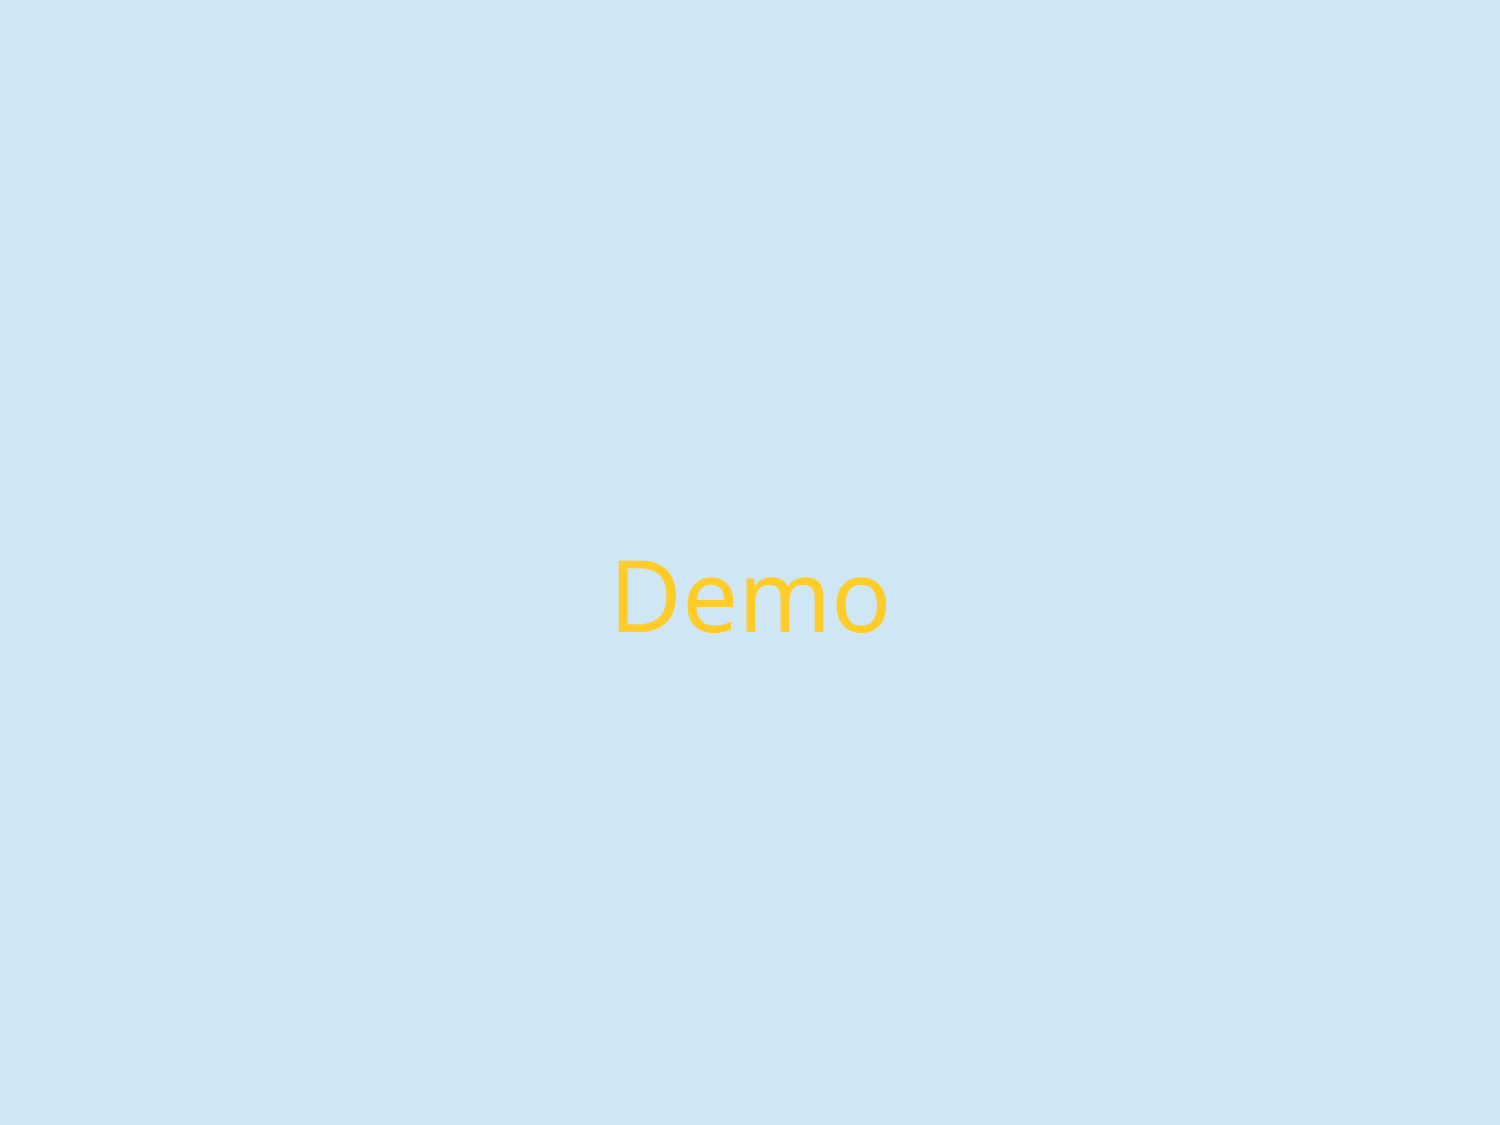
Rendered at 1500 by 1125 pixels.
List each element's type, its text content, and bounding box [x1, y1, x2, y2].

title Demo [62, 539, 1440, 663]
